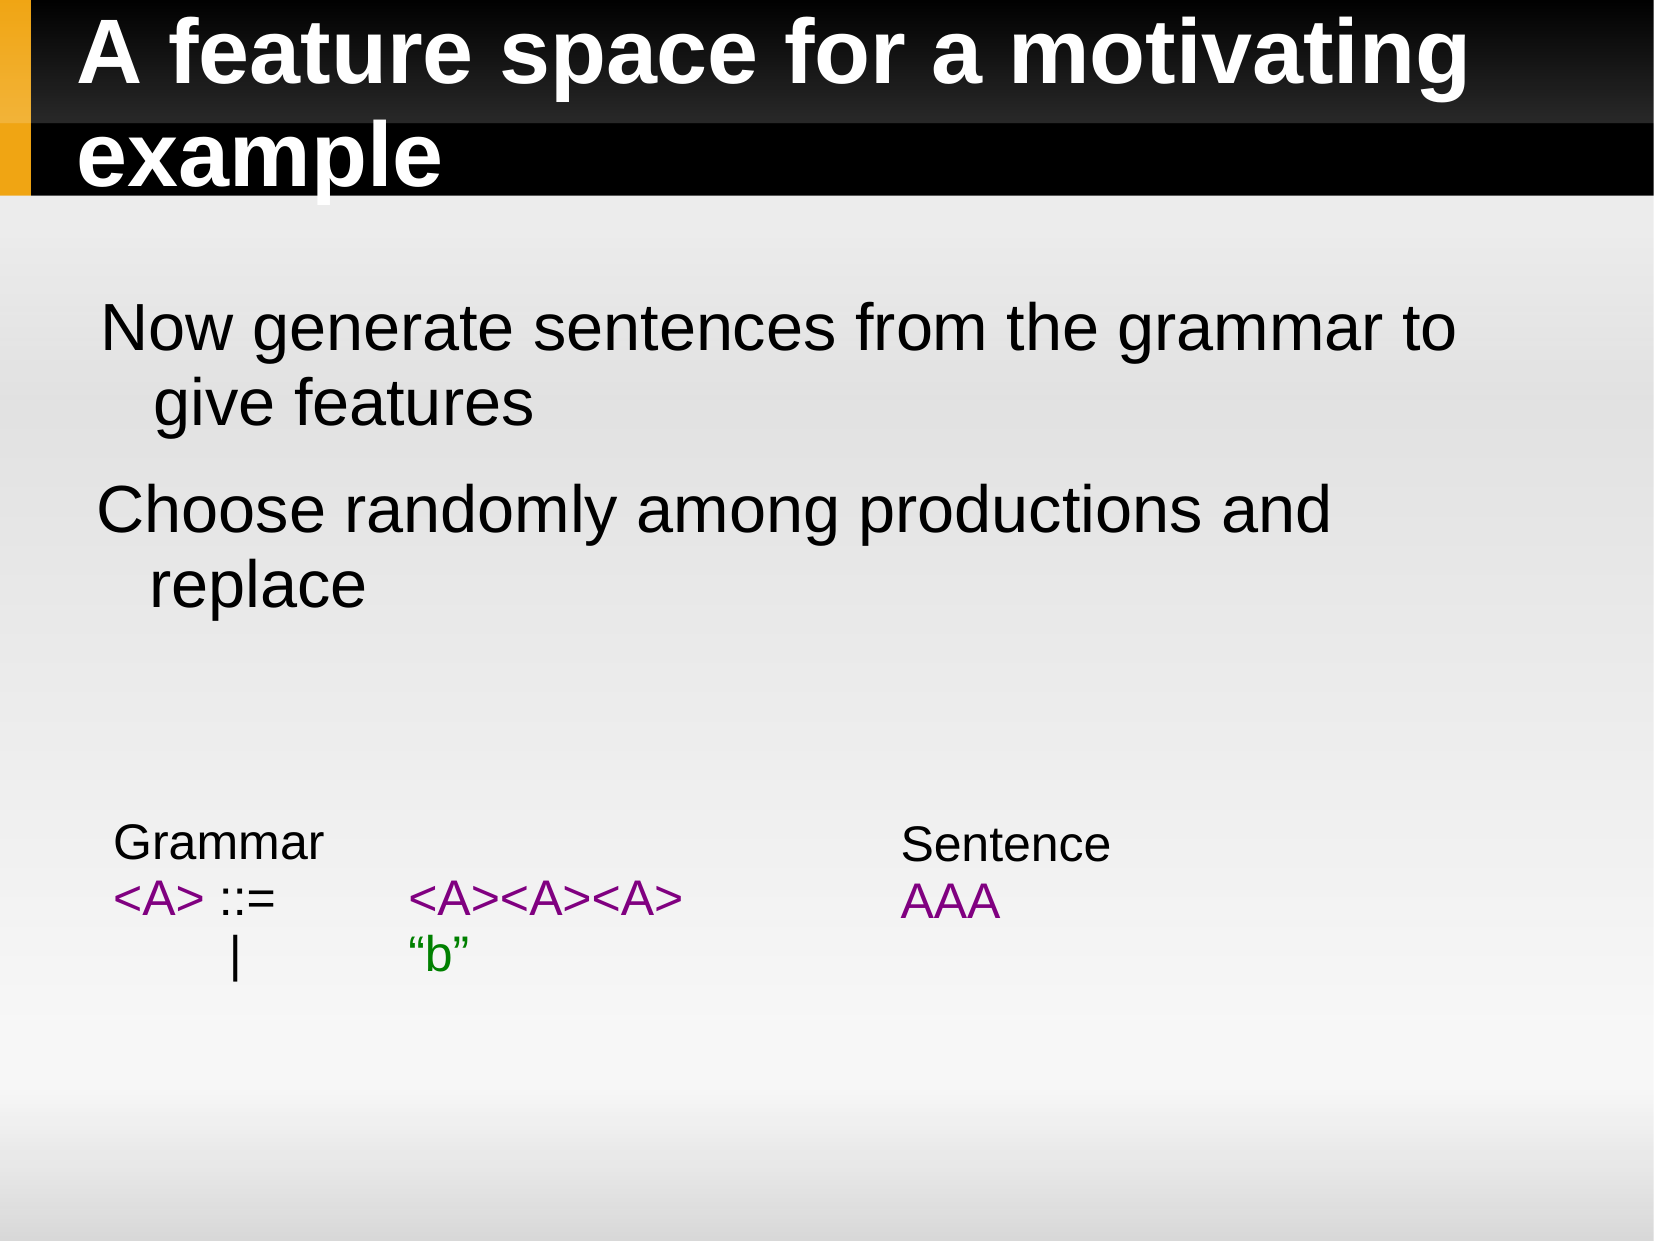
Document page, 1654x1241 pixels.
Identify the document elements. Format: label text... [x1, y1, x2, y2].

text_box AAA [885, 880, 1615, 937]
title A feature space for a motivating example [76, 0, 1565, 208]
text_box Grammar <A> ::= <A><A><A> | “b” [98, 807, 713, 990]
picture [0, 0, 1654, 1241]
list Choose randomly among productions and replace [78, 472, 1567, 623]
list Now generate sentences from the grammar to give features [82, 290, 1571, 440]
text_box Sentence [885, 809, 1615, 880]
